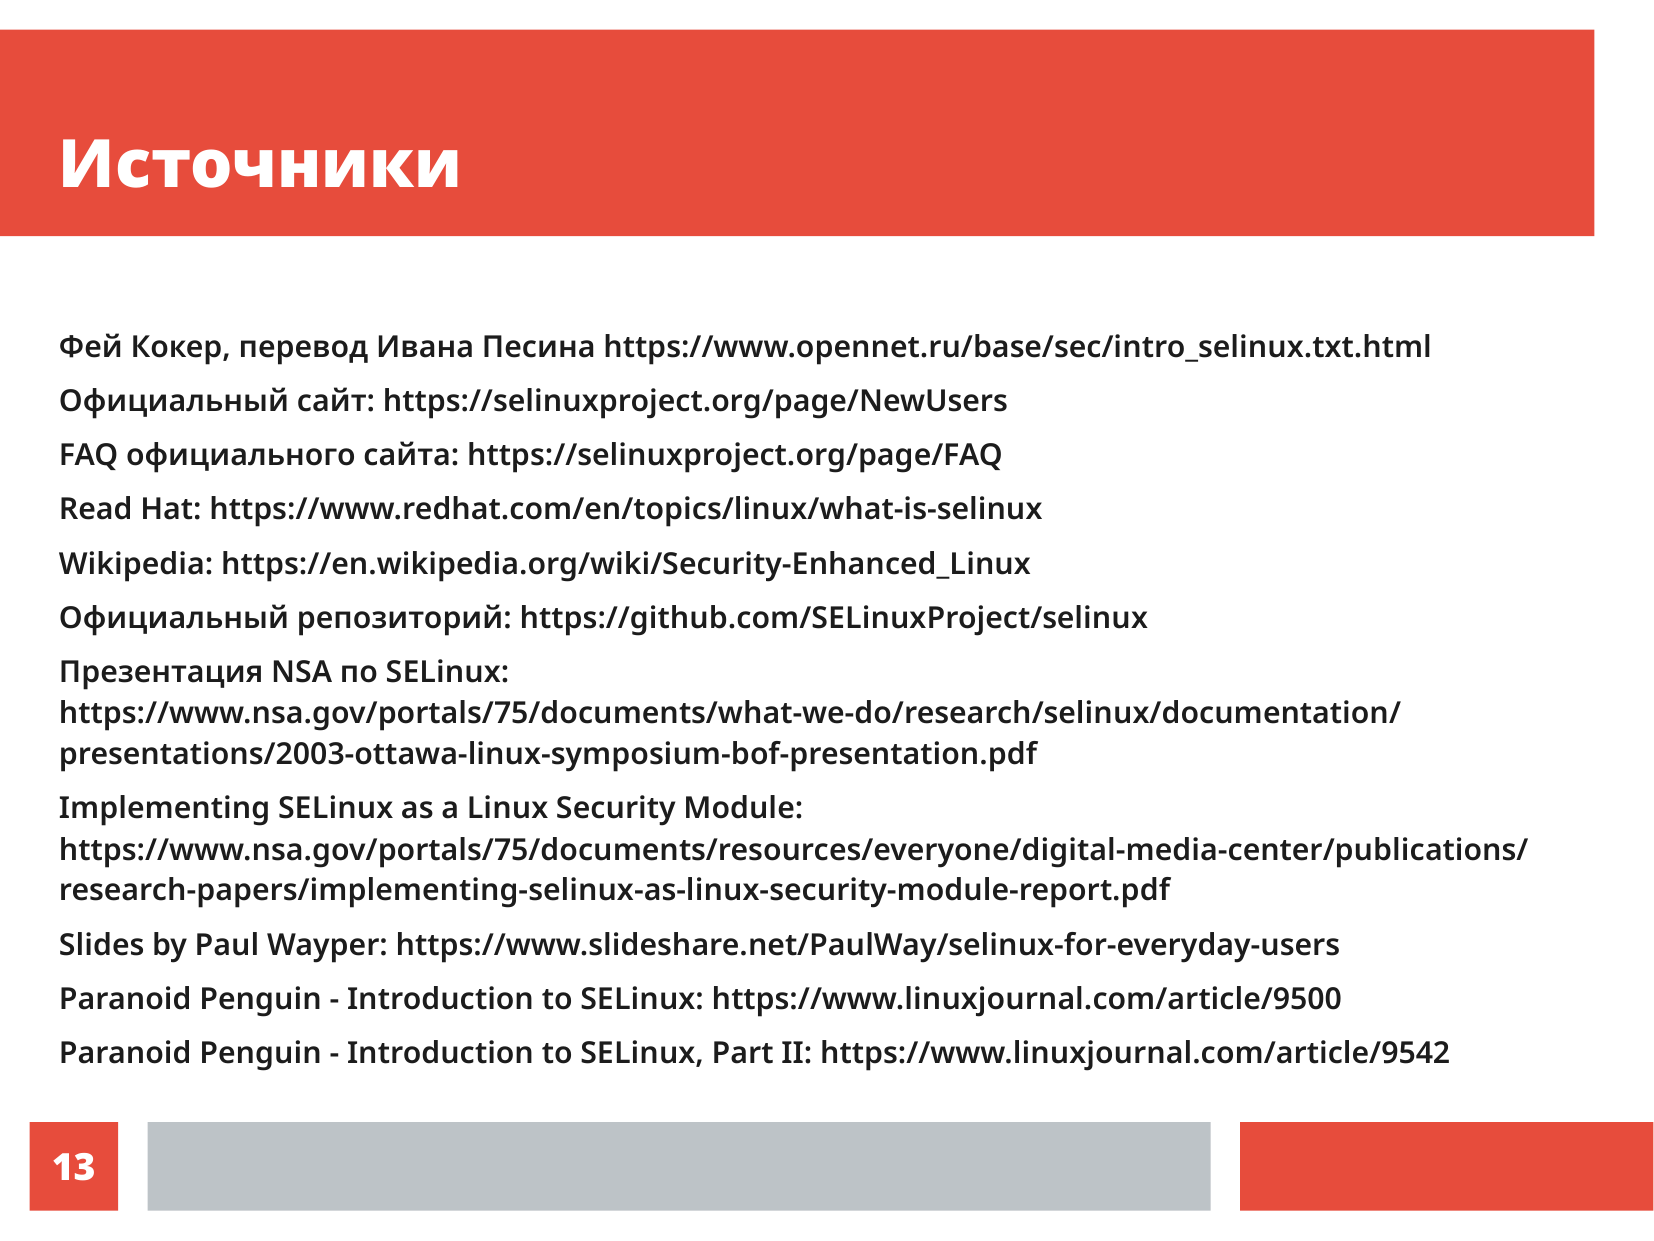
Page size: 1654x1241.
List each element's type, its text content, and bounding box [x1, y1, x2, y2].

list Фей Кокер, перевод Ивана Песина https://www.opennet.ru/base/sec/intro_selinux.txt.html Официальный сайт: https://selinuxproject.org/page/NewUsers FAQ официального сайта: https://selinuxproject.org/page/FAQ Read Hat: https://www.redhat.com/en/topics/linux/what-is-selinux Wikipedia: https://en.wikipedia.org/wiki/Security-Enhanced_Linux Официальный репозиторий: https://github.com/SELinuxProject/selinux Презентация NSA по SELinux: https://www.nsa.gov/portals/75/documents/what-we-do/research/selinux/documentation/presentations/2003-ottawa-linux-symposium-bof-presentation.pdf Implementing SELinux as a Linux Security Module: https://www.nsa.gov/portals/75/documents/resources/everyone/digital-media-center/publications/research-papers/implementing-selinux-as-linux-security-module-report.pdf Slides by Paul Wayper: https://www.slideshare.net/PaulWay/selinux-for-everyday-users Paranoid Penguin - Introduction to SELinux: https://www.linuxjournal.com/article/9500 Paranoid Penguin - Introduction to SELinux, Part II: https://www.linuxjournal.com/article/9542 [59, 324, 1565, 1093]
title Источники [59, 59, 1595, 207]
